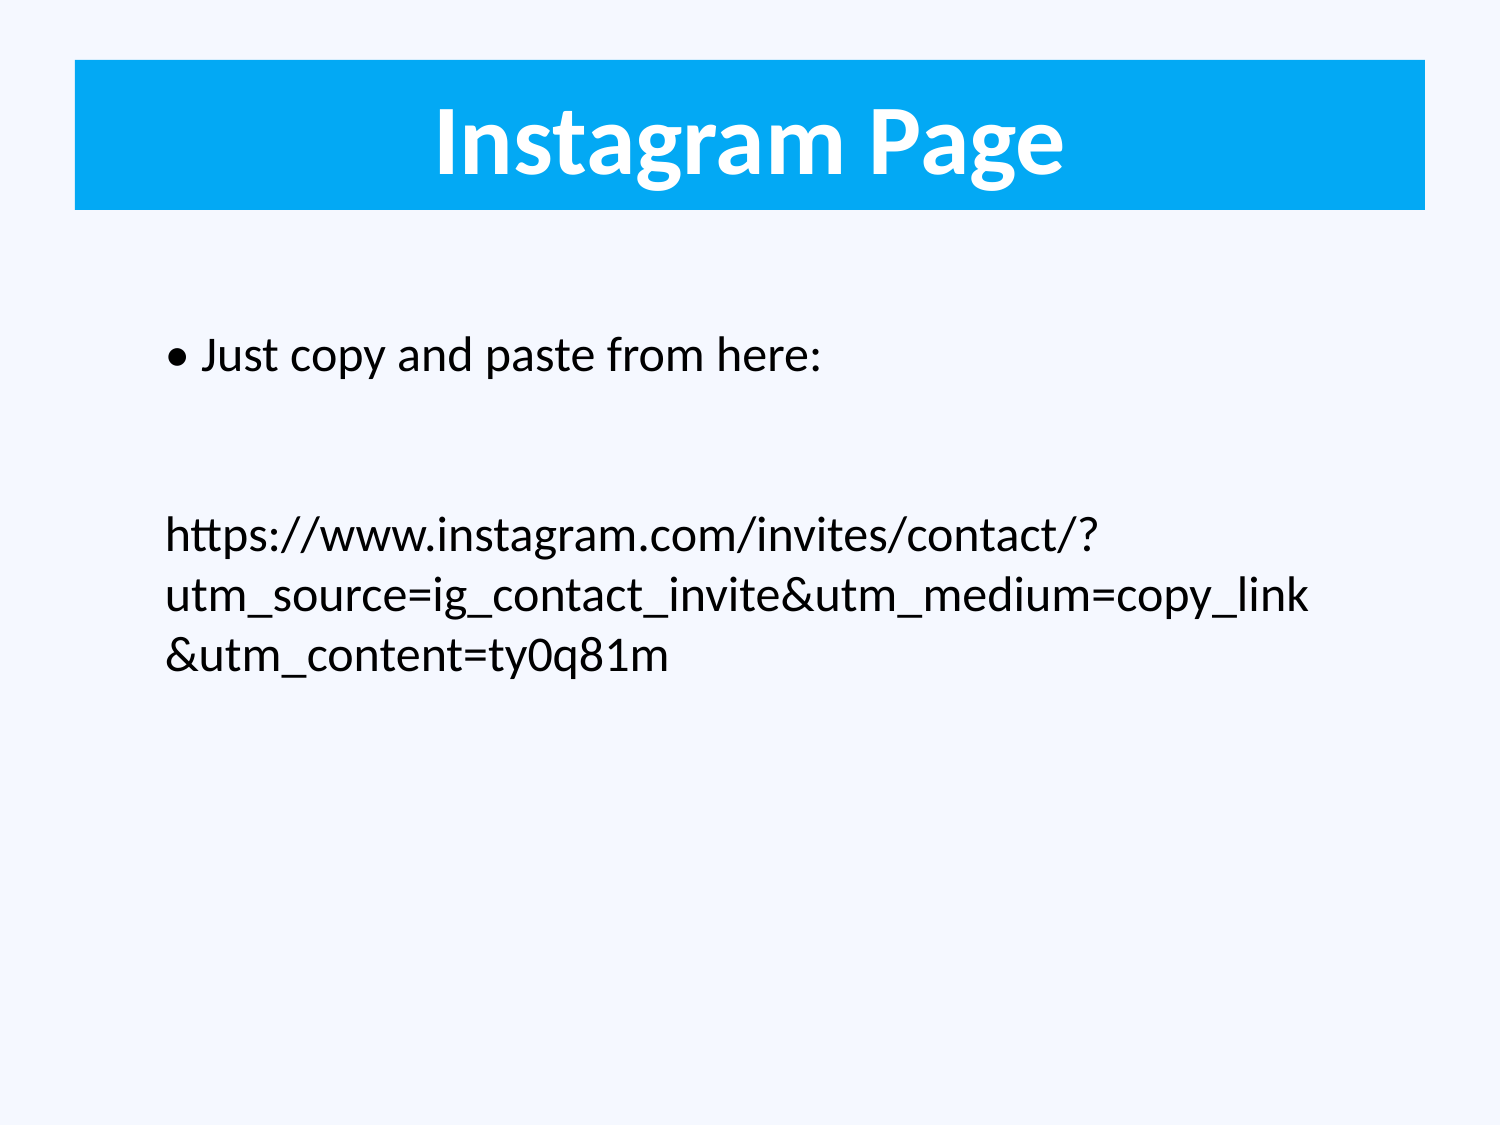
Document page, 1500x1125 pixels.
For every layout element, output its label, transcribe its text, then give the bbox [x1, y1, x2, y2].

text_box • Just copy and paste from here: https://www.instagram.com/invites/contact/?utm_source=ig_contact_invite&utm_medium=copy_link&utm_content=ty0q81m [149, 239, 1350, 689]
text_box Instagram Page [74, 59, 1425, 210]
